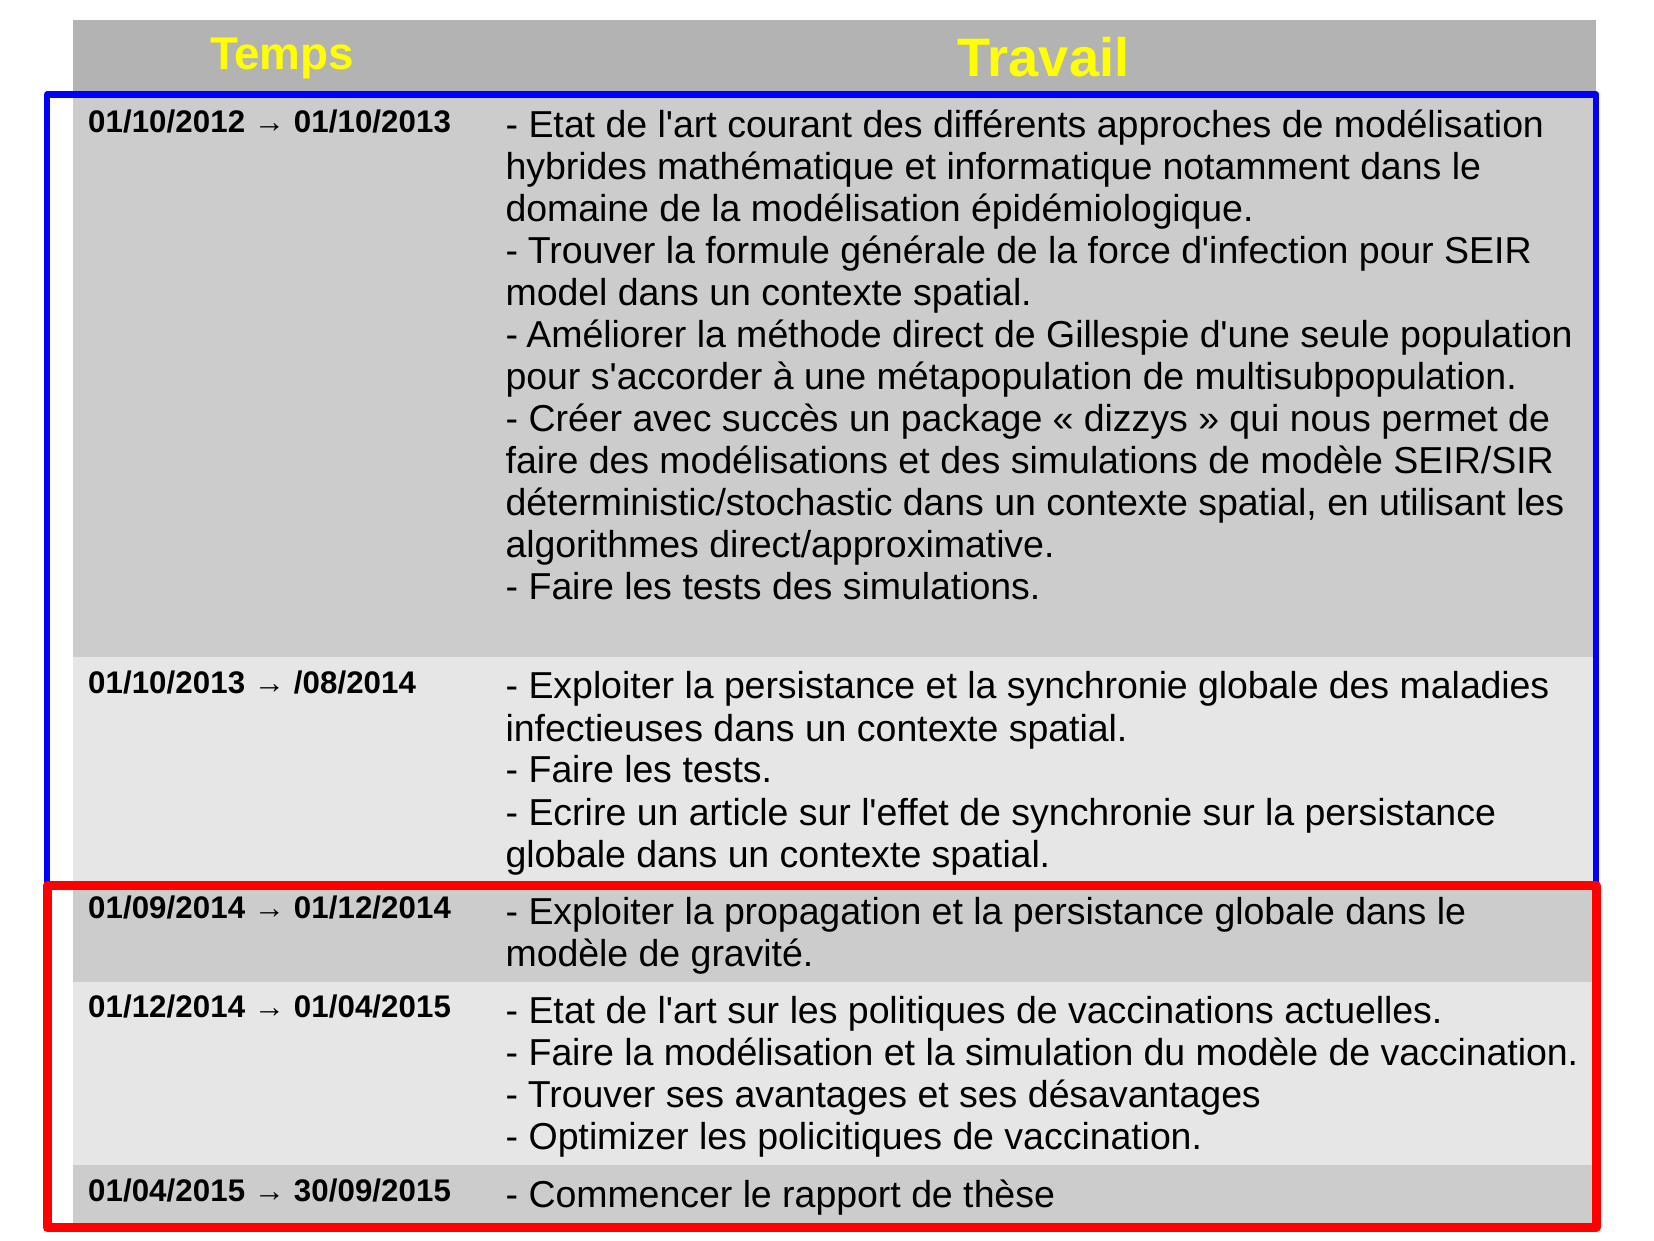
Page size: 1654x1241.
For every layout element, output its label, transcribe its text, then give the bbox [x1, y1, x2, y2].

table_cell 01/04/2015 → 30/09/2015 [73, 1165, 491, 1223]
table_cell - Exploiter la persistance et la synchronie globale des maladies infectieuses dans un contexte spatial. - Faire les tests. - Ecrire un article sur l'effet de synchronie sur la persistance globale dans un contexte spatial. [491, 657, 1593, 881]
table_header Travail [491, 20, 1596, 91]
table_cell - Exploiter la propagation et la persistance globale dans le modèle de gravité. [491, 890, 1592, 982]
table_cell 01/09/2014 → 01/12/2014 [73, 890, 491, 982]
table_cell 01/10/2013 → /08/2014 [73, 657, 491, 881]
table_cell 01/10/2012 → 01/10/2013 [73, 98, 491, 657]
table_cell - Etat de l'art sur les politiques de vaccinations actuelles. - Faire la modélisation et la simulation du modèle de vaccination. - Trouver ses avantages et ses désavantages - Optimizer les policitiques de vaccination. [491, 982, 1592, 1165]
table_header Temps [73, 20, 491, 91]
table_cell - Etat de l'art courant des différents approches de modélisation hybrides mathématique et informatique notamment dans le domaine de la modélisation épidémiologique. - Trouver la formule générale de la force d'infection pour SEIR model dans un contexte spatial. - Améliorer la méthode direct de Gillespie d'une seule population pour s'accorder à une métapopulation de multisubpopulation. - Créer avec succès un package « dizzys » qui nous permet de faire des modélisations et des simulations de modèle SEIR/SIR déterministic/stochastic dans un contexte spatial, en utilisant les algorithmes direct/approximative. - Faire les tests des simulations. [491, 98, 1593, 657]
table_cell 01/12/2014 → 01/04/2015 [73, 982, 491, 1165]
table_cell - Commencer le rapport de thèse [491, 1165, 1592, 1223]
